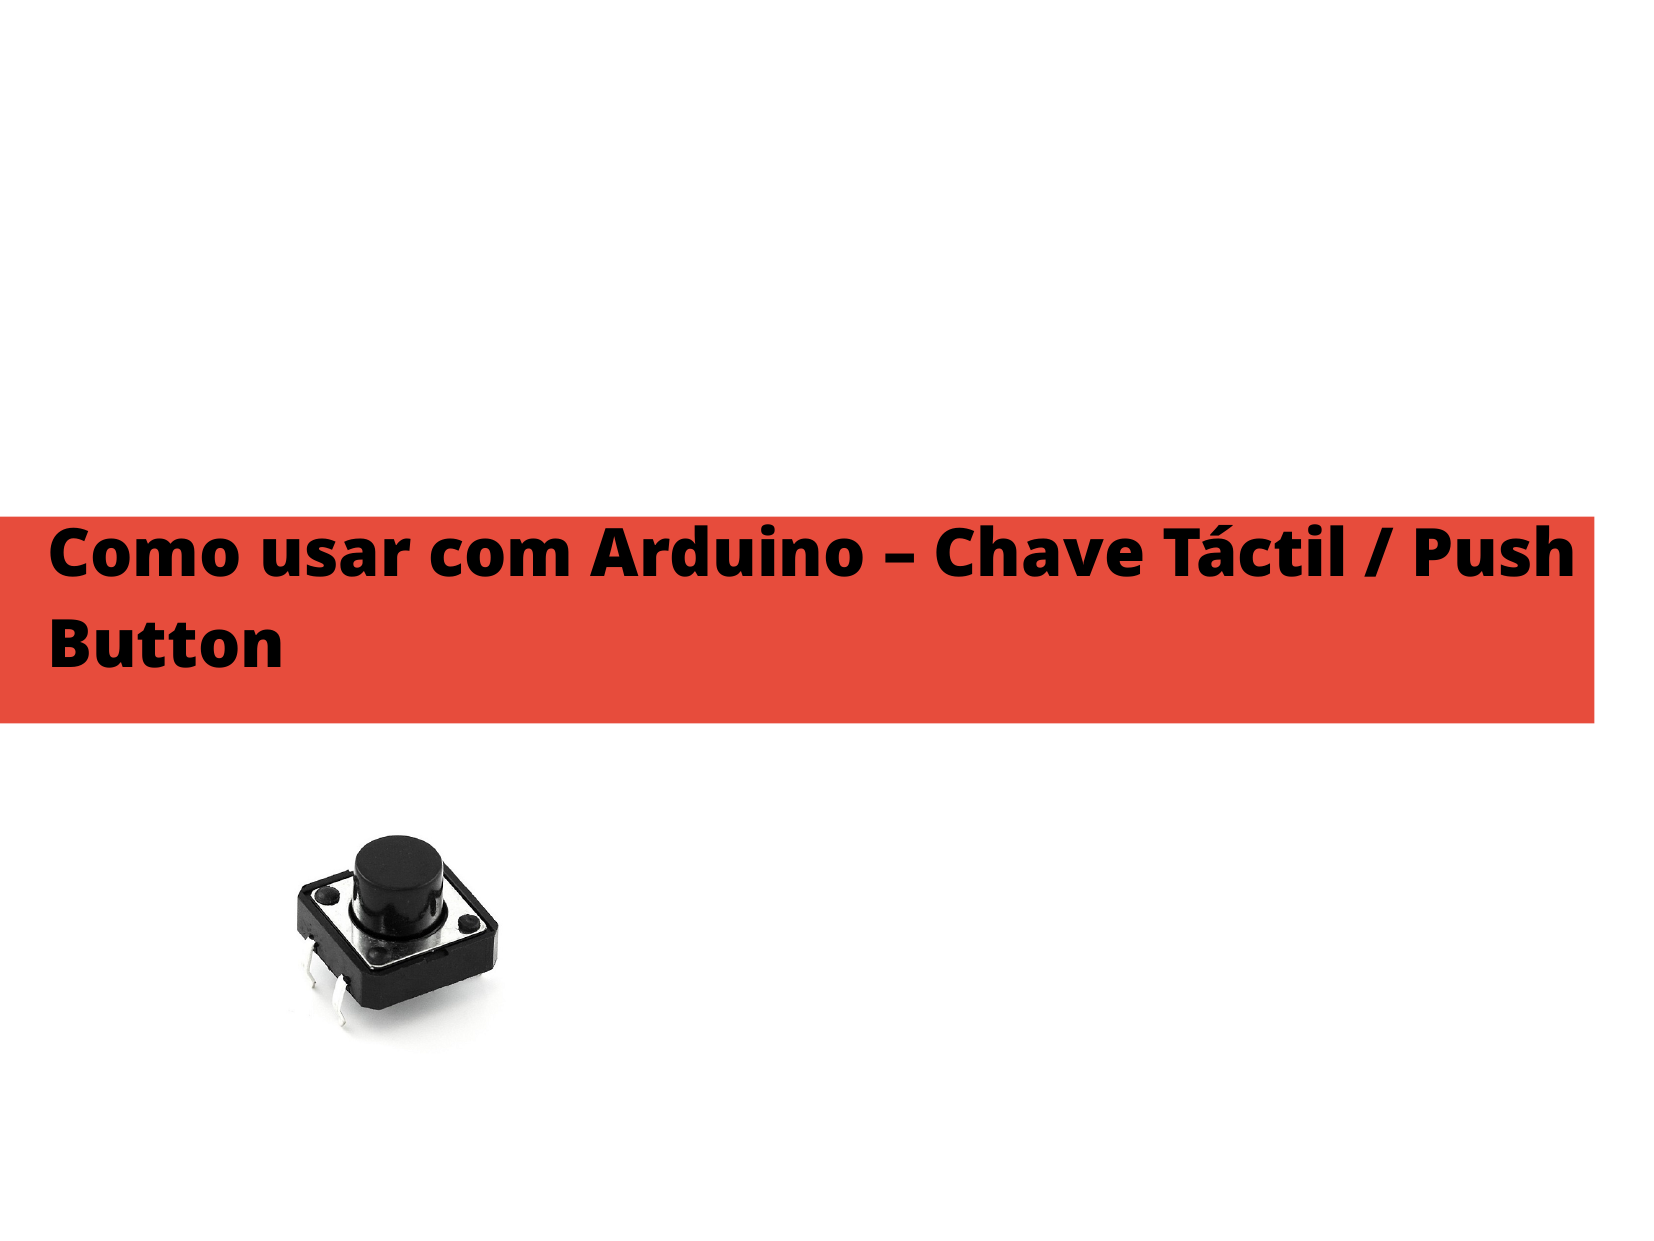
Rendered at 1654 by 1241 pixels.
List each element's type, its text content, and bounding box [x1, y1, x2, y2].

picture [200, 732, 592, 1123]
title Como usar com Arduino – Chave Táctil / Push Button [47, 720, 1583, 869]
